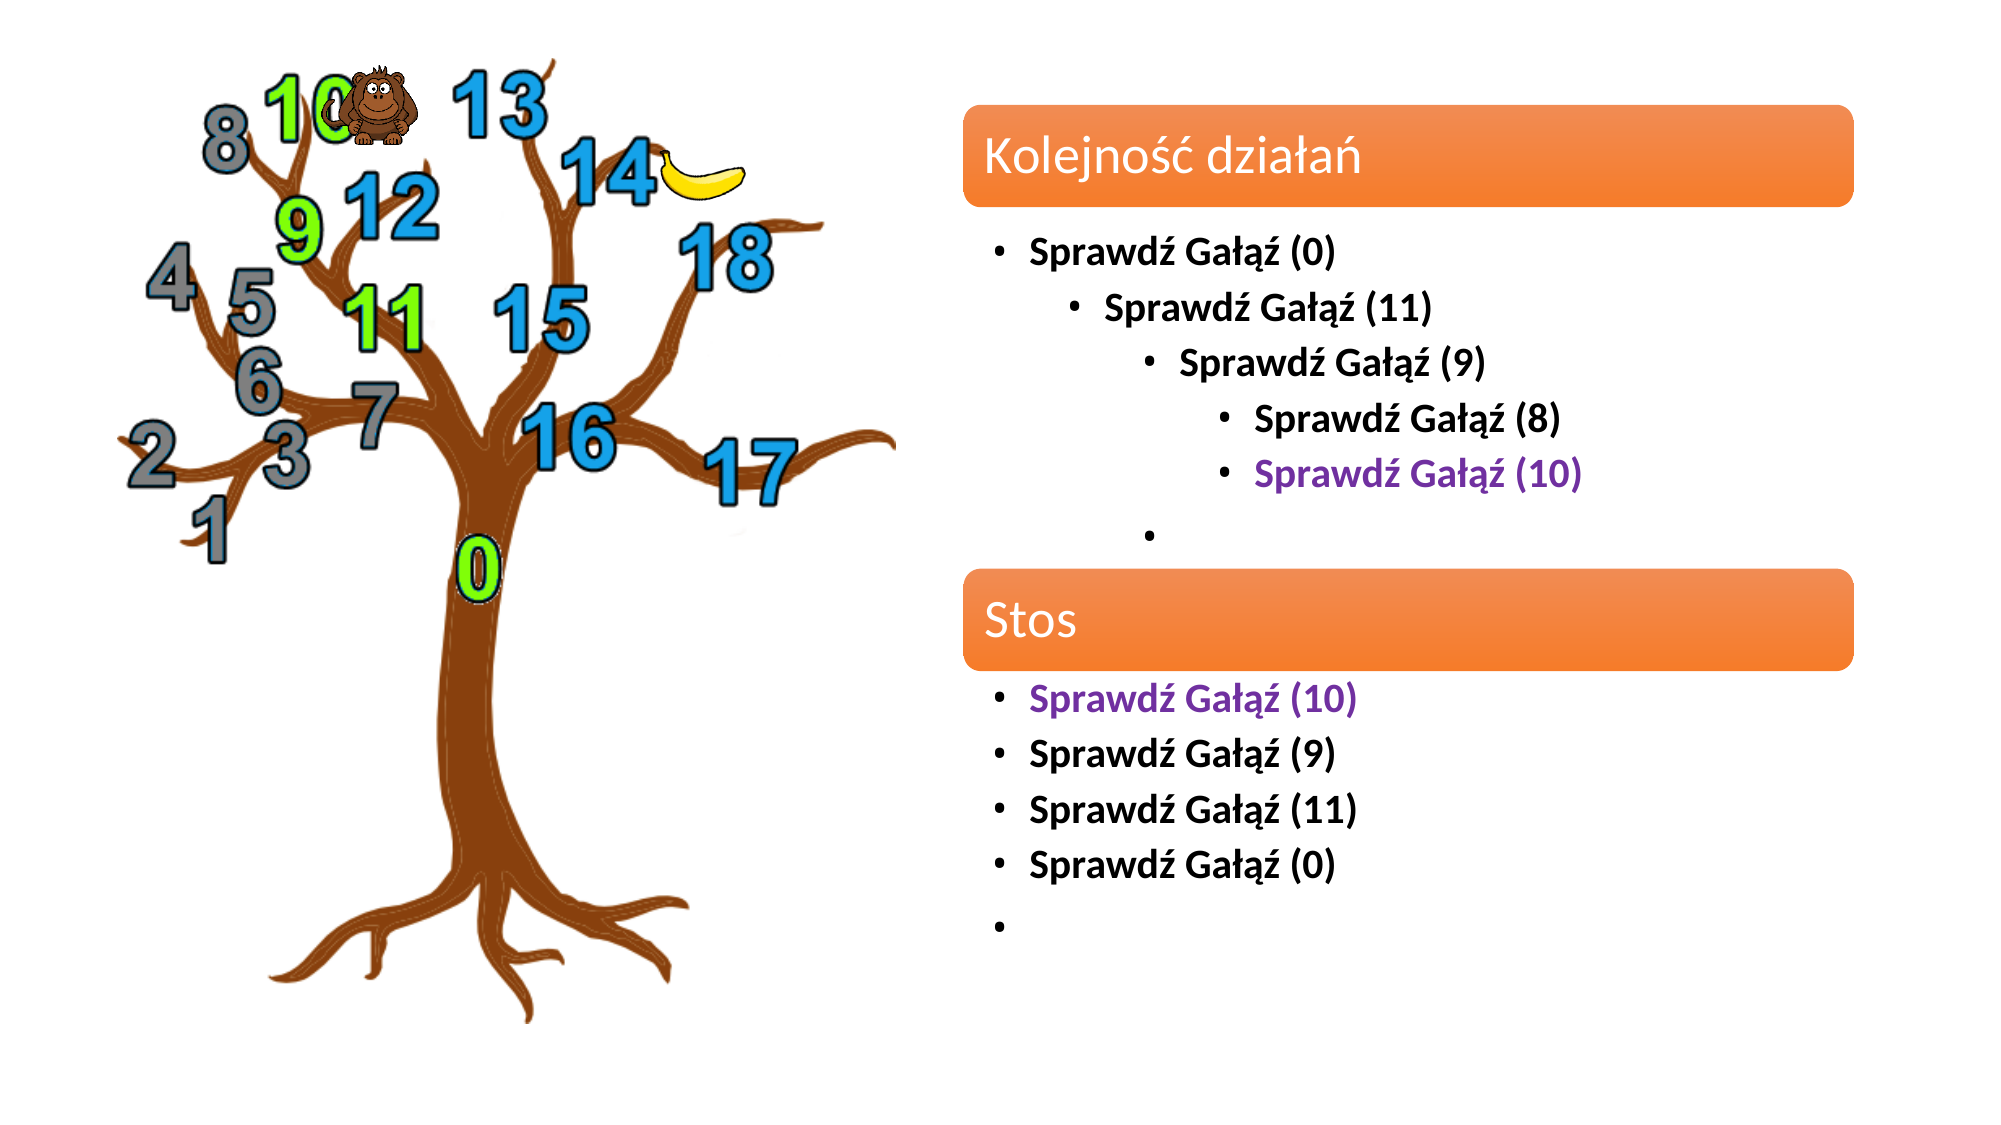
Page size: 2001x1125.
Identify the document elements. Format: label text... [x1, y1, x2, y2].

text_box Stos [963, 568, 1854, 671]
text_box Sprawdź Gałąź (10) Sprawdź Gałąź (9) Sprawdź Gałąź (11) Sprawdź Gałąź (0) [963, 671, 1854, 954]
picture [117, 58, 896, 1024]
text_box Sprawdź Gałąź (0) Sprawdź Gałąź (11) Sprawdź Gałąź (9) Sprawdź Gałąź (8) Sprawdź Gałąź (10) [963, 224, 1854, 569]
text_box Kolejność działań [963, 104, 1854, 208]
